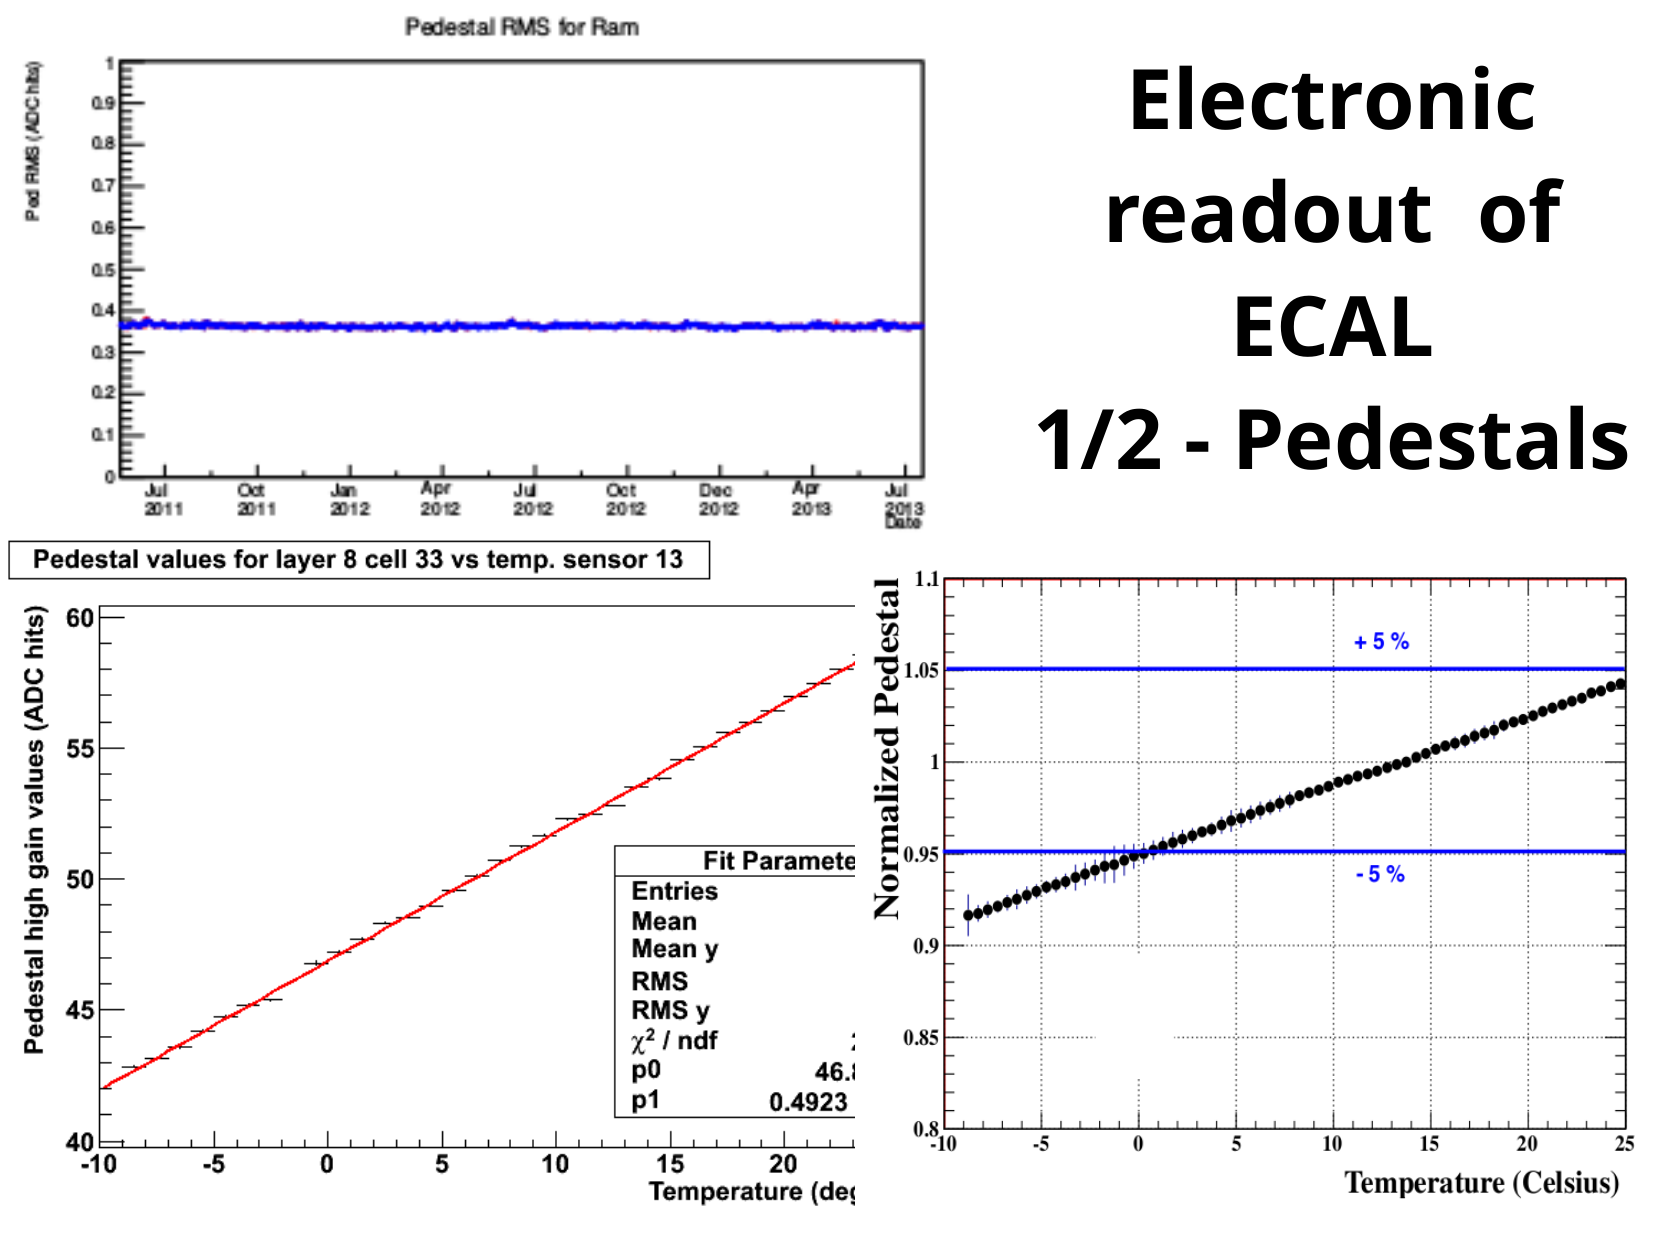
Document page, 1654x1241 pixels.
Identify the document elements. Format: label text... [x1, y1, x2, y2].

title Electronic readout of ECAL 1/2 - Pedestals [1011, 43, 1654, 491]
picture [0, 0, 1637, 1216]
